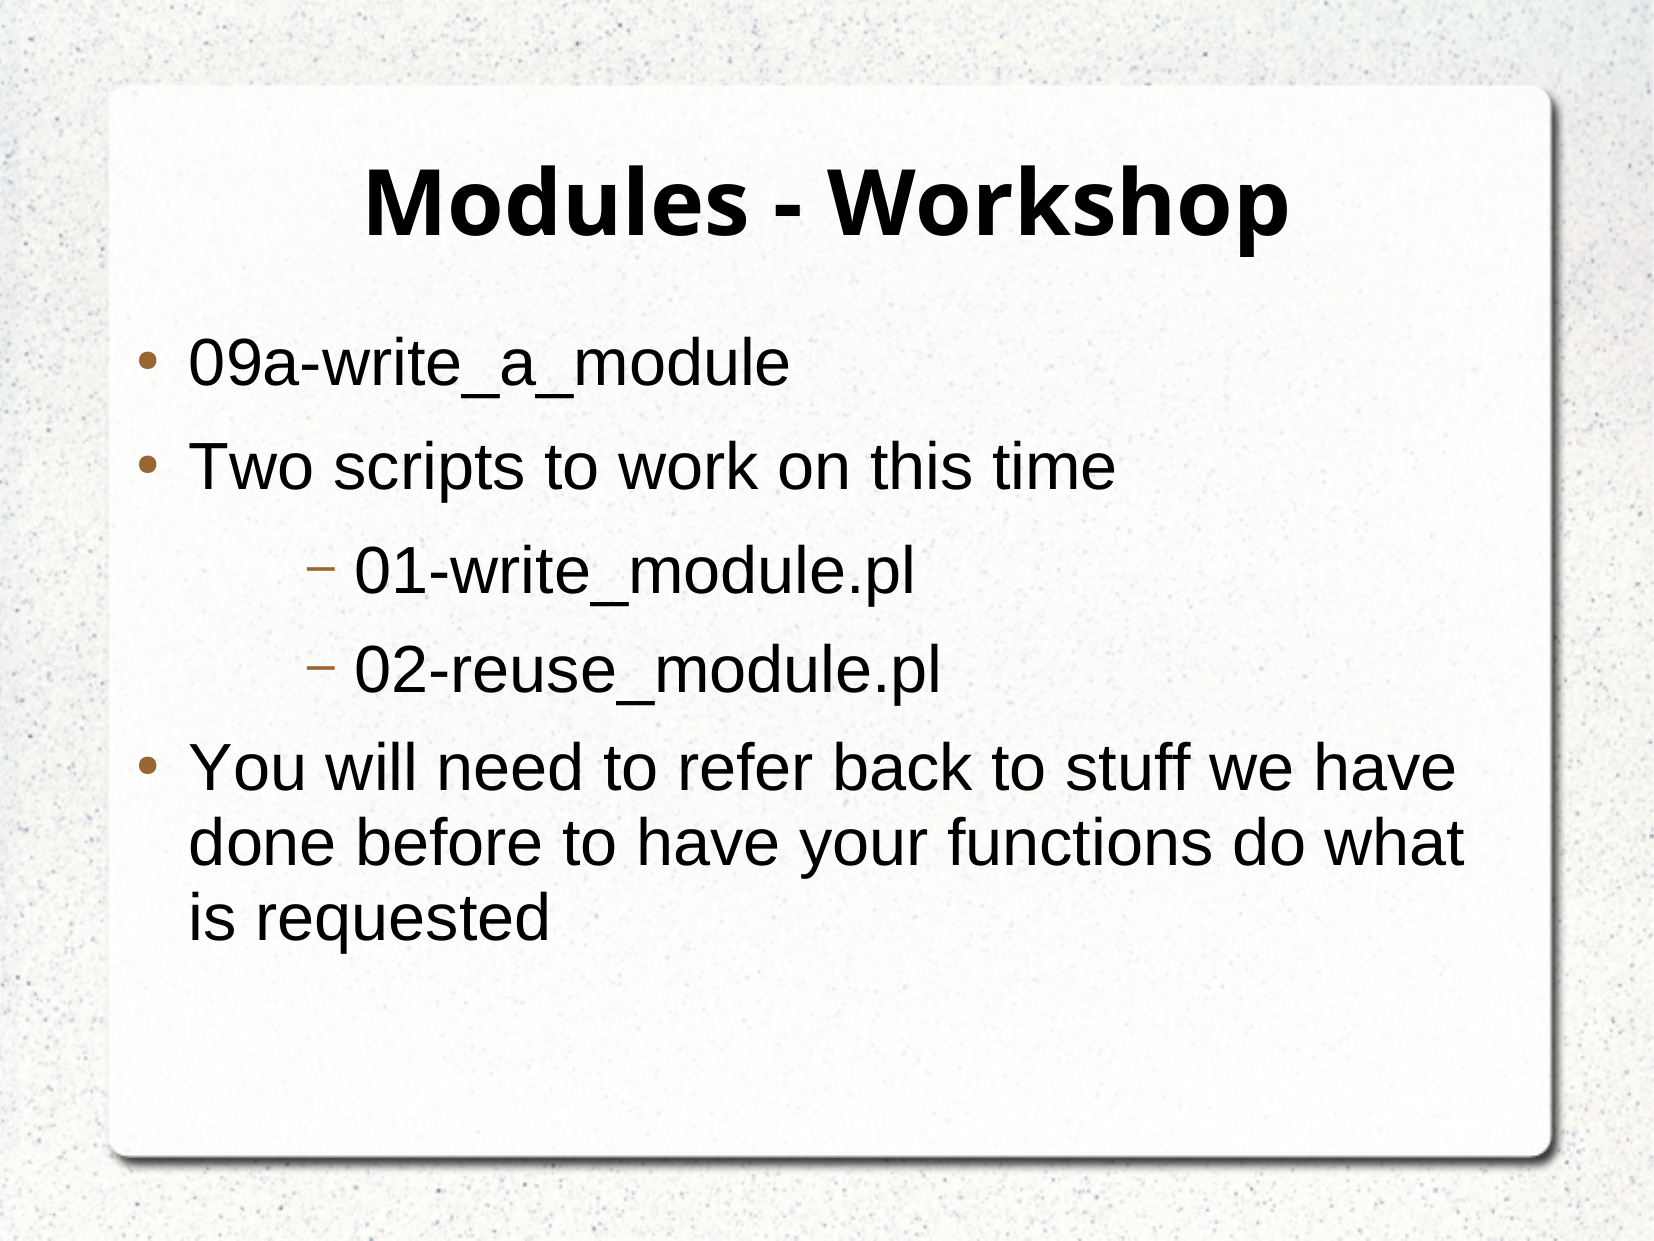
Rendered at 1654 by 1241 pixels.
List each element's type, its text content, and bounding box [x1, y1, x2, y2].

title Modules - Workshop [118, 96, 1536, 304]
picture [0, 0, 1654, 1241]
list 09a-write_a_module Two scripts to work on this time 01-write_module.pl 02-reuse_module.pl You will need to refer back to stuff we have done before to have your functions do what is requested [118, 324, 1477, 960]
